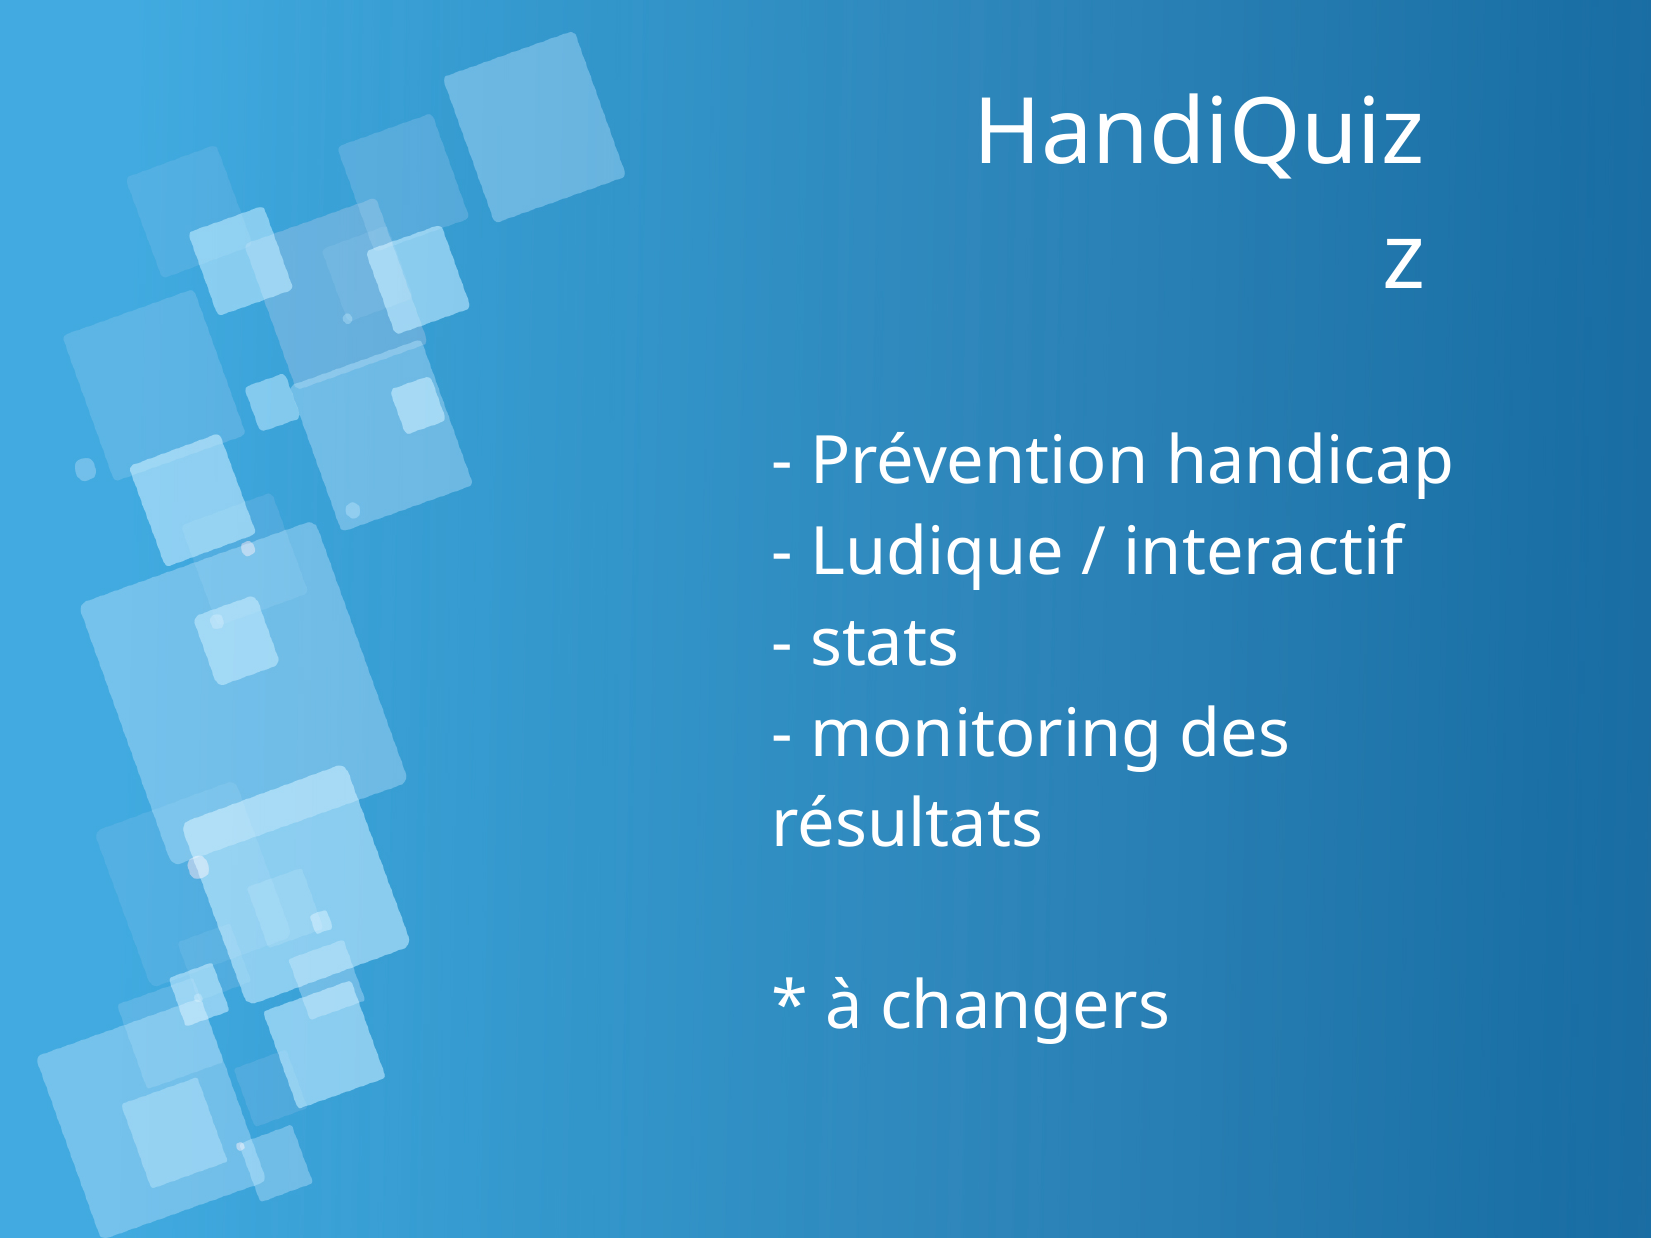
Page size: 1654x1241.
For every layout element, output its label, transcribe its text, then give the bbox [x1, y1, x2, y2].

subtitle - Prévention handicap - Ludique / interactif - stats - monitoring des résultats * à changers [712, 412, 1576, 1126]
picture [0, 0, 1651, 1238]
title HandiQuizz [959, 75, 1426, 306]
